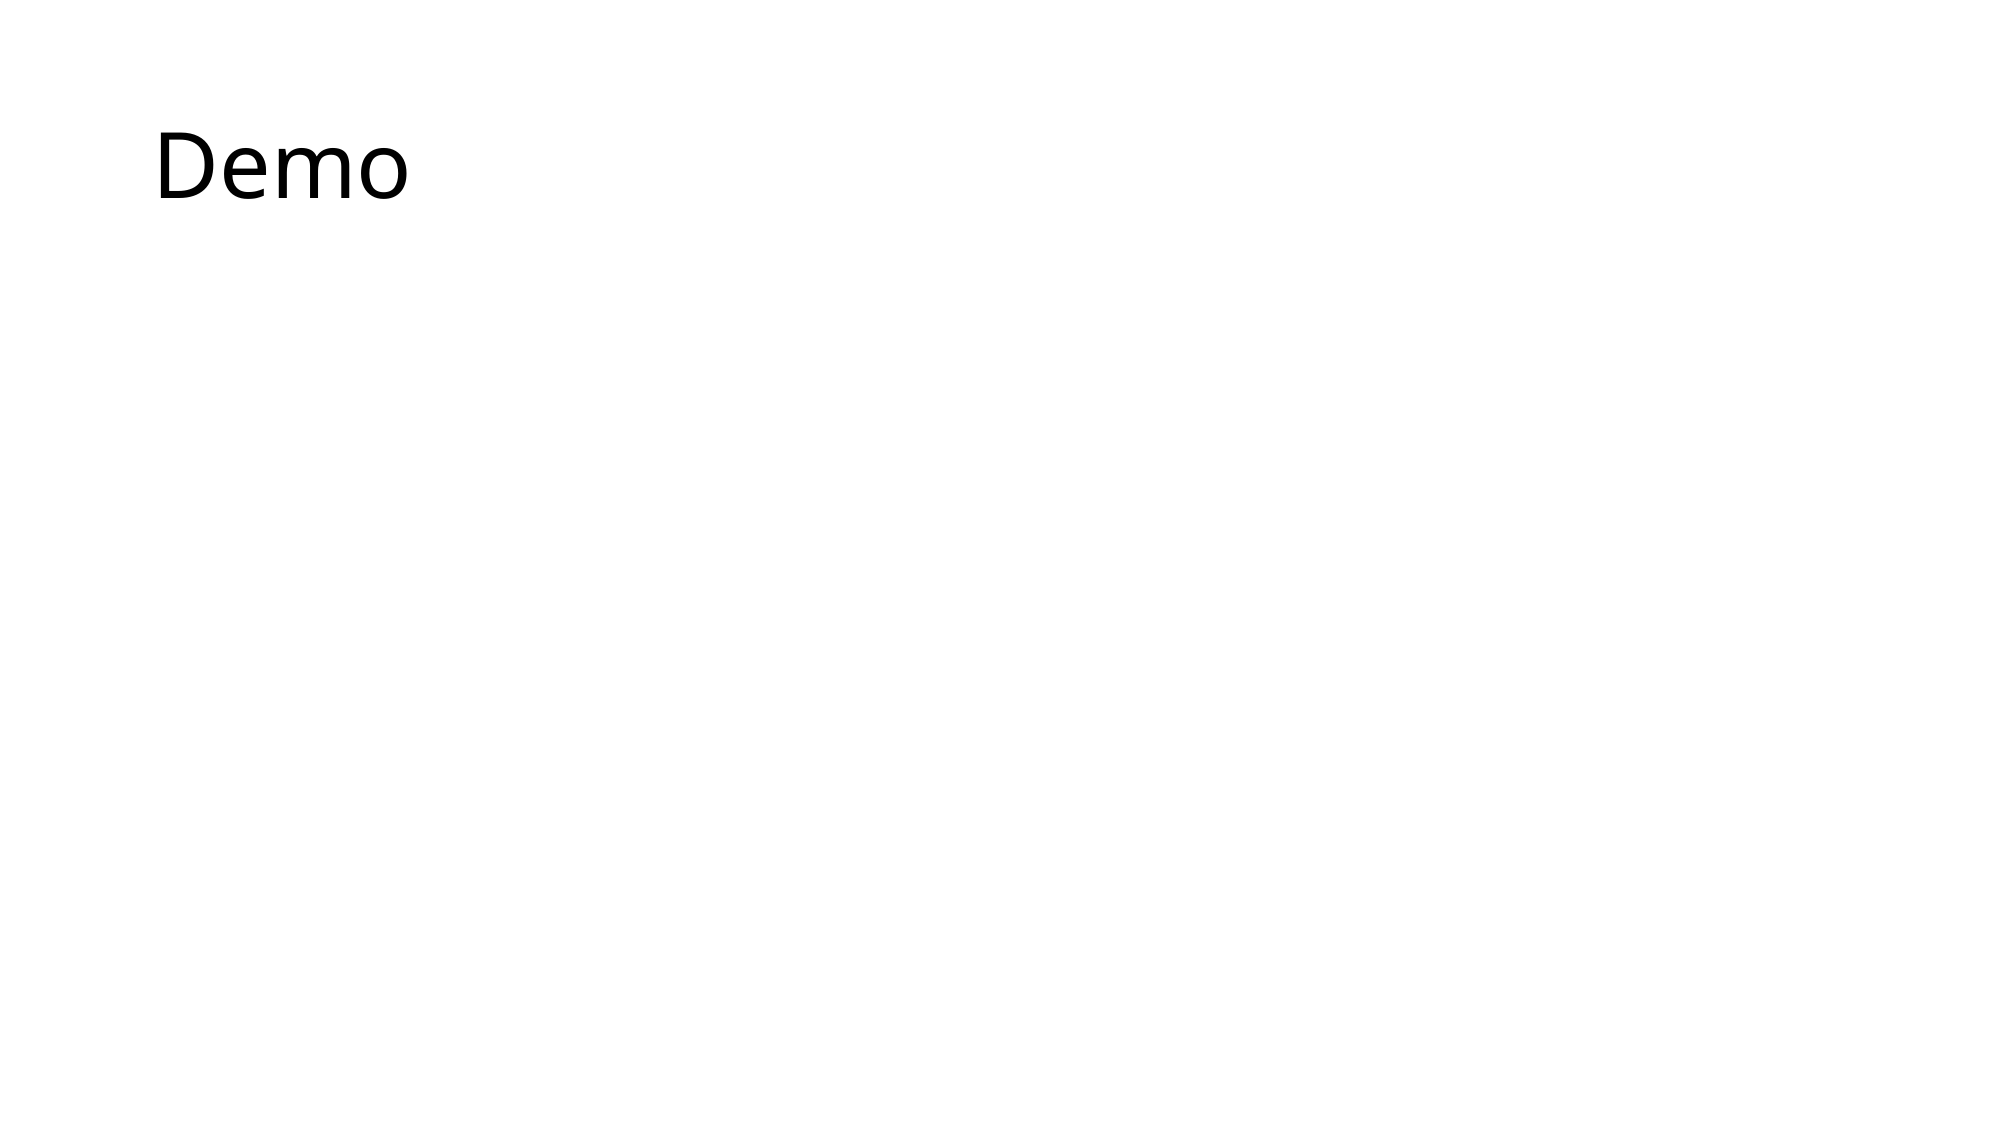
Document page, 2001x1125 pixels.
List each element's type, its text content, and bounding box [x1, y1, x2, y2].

title Demo [137, 59, 1863, 278]
